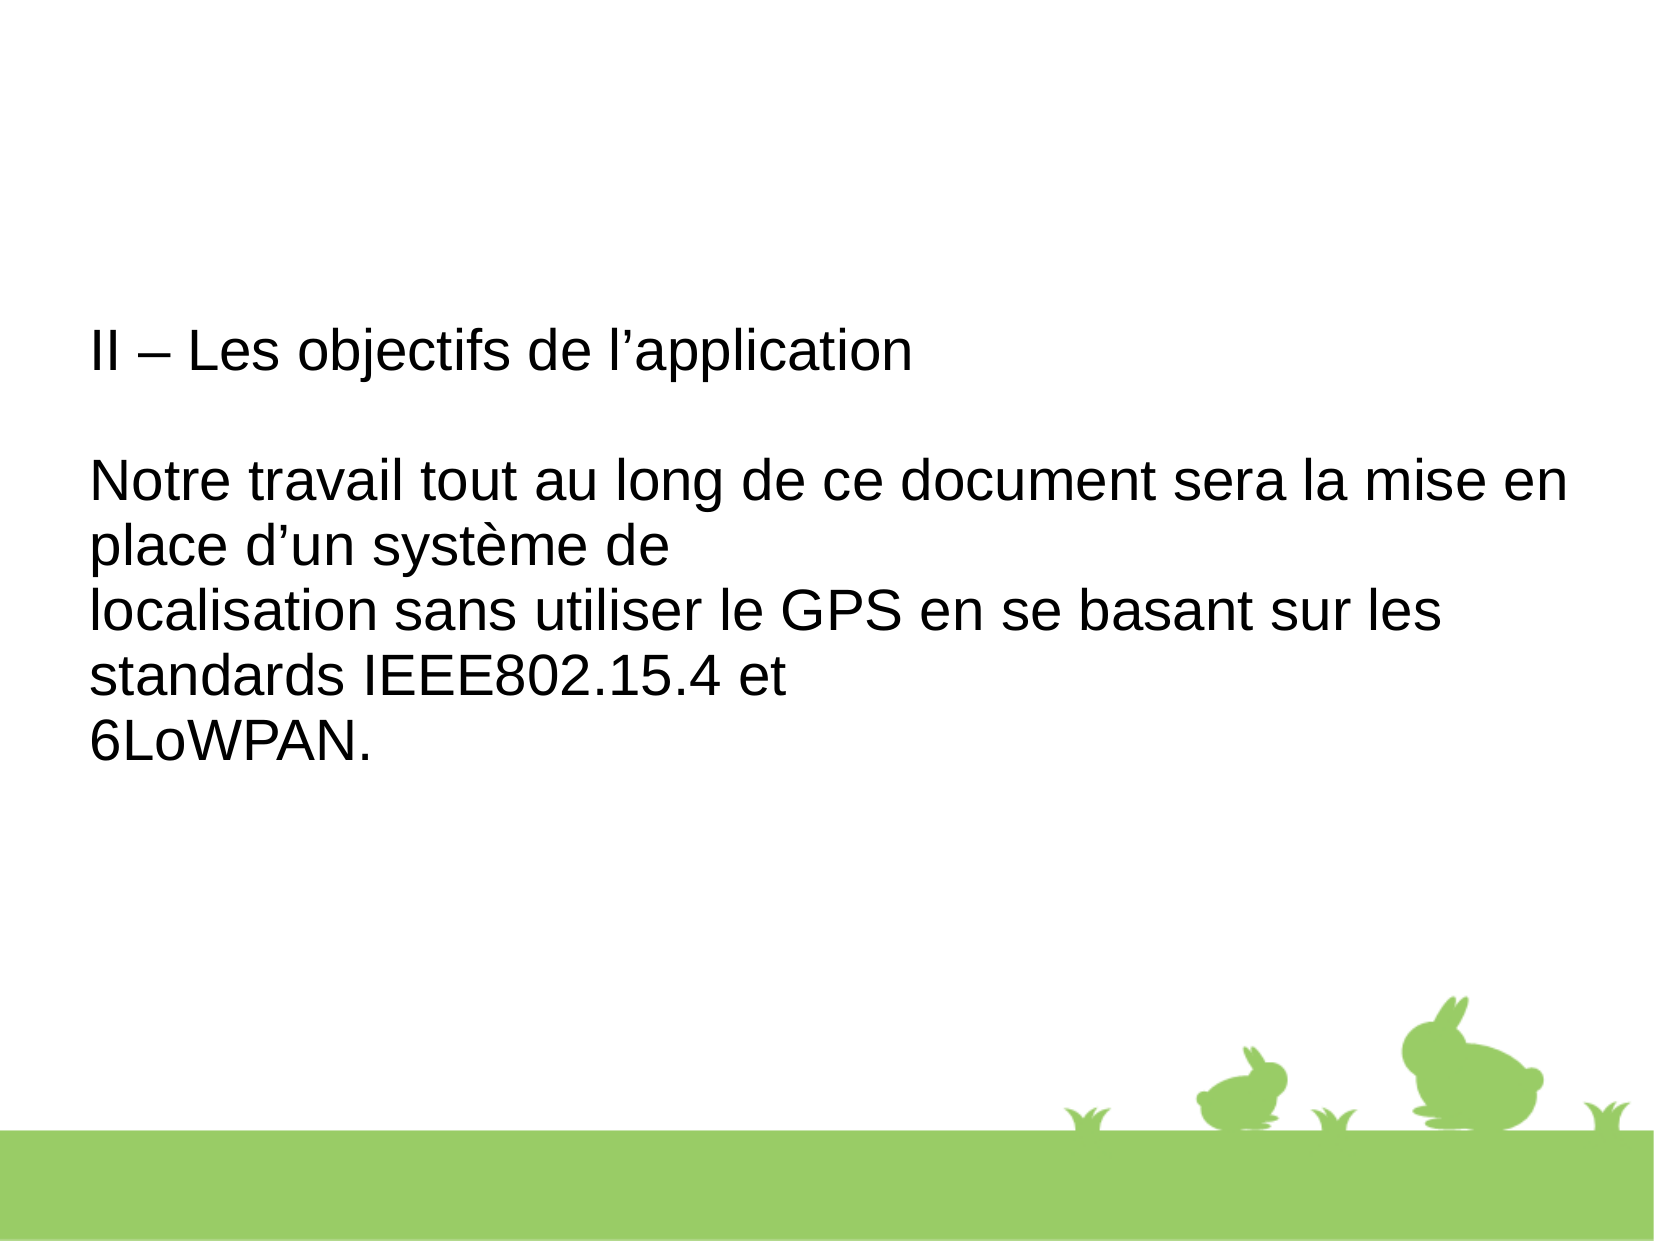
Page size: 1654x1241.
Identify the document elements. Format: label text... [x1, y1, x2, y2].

text_box II – Les objectifs de l’application Notre travail tout au long de ce document sera la mise en place d’un système de localisation sans utiliser le GPS en se basant sur les standards IEEE802.15.4 et 6LoWPAN. [75, 310, 1591, 781]
picture [0, 0, 1654, 1241]
